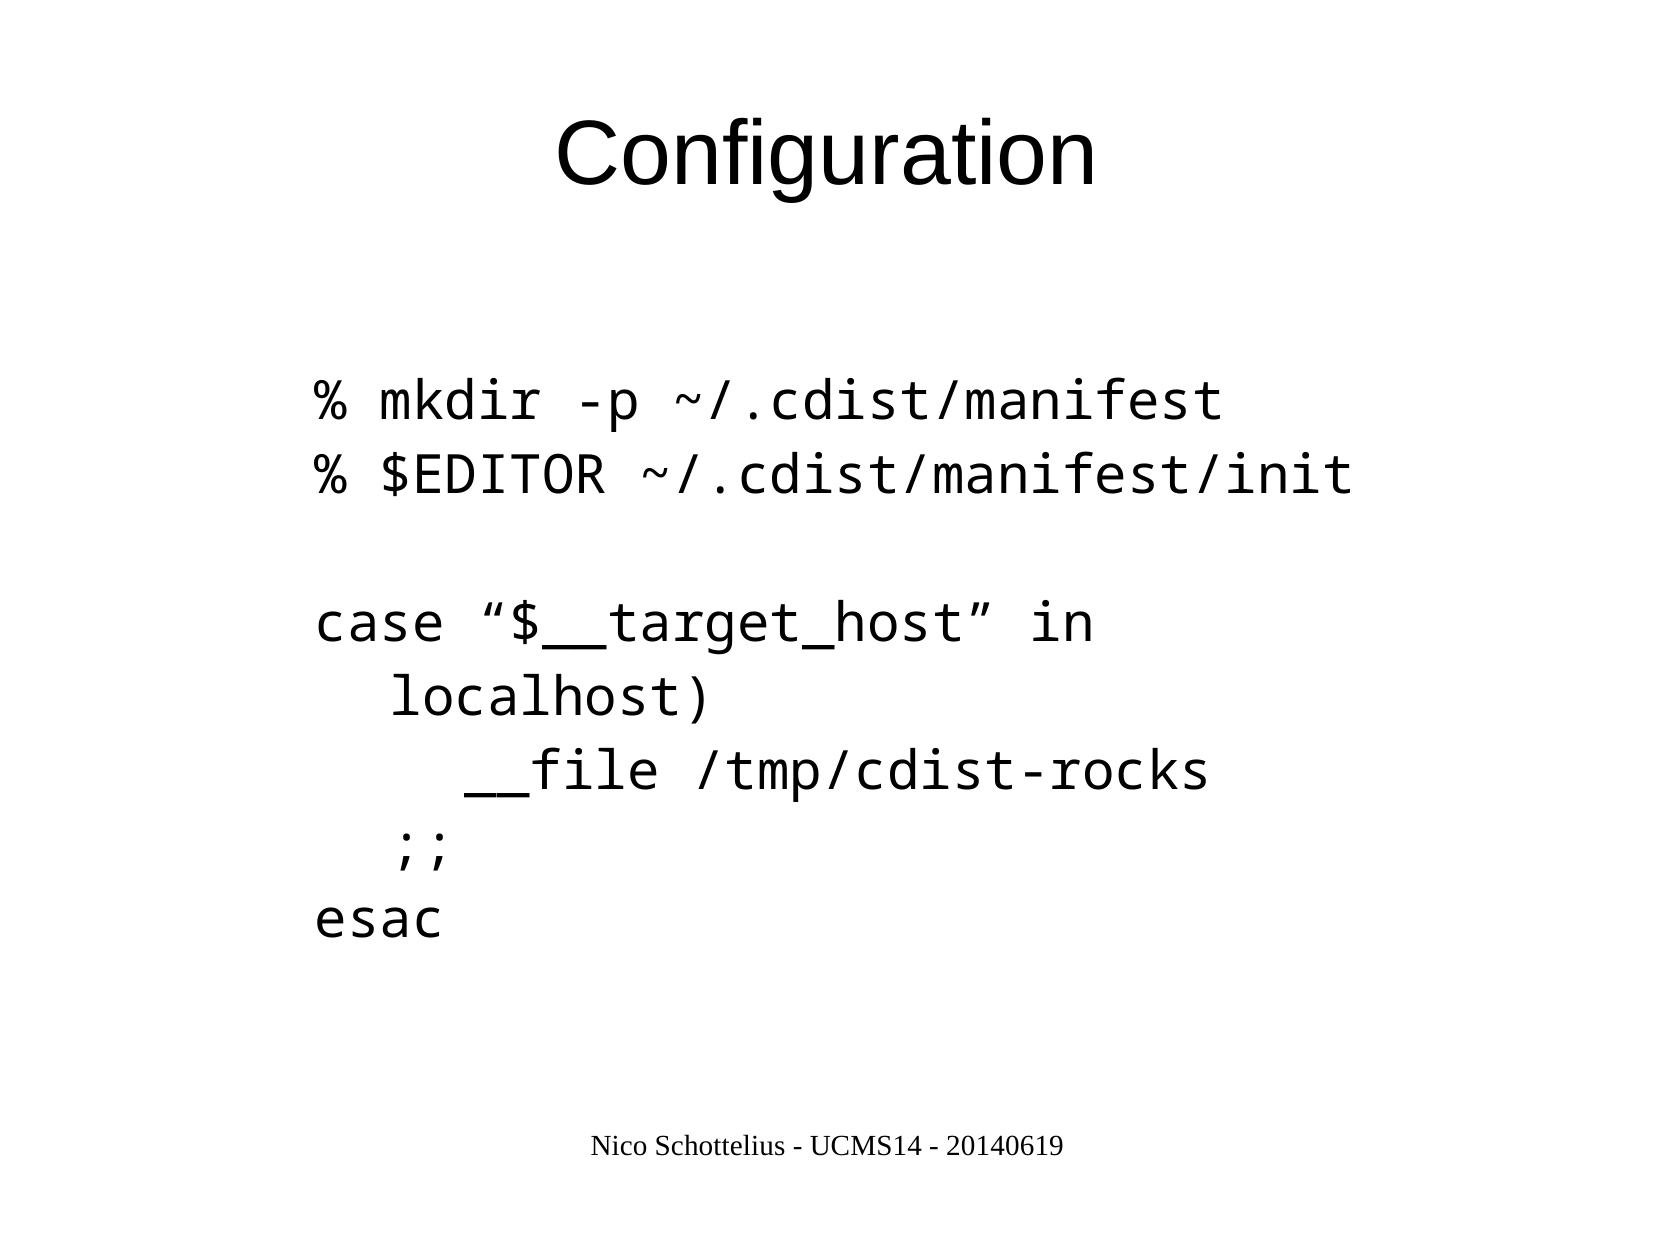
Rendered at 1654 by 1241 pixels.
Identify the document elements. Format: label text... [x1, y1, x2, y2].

title Configuration [82, 49, 1571, 257]
text_box % mkdir -p ~/.cdist/manifest % $EDITOR ~/.cdist/manifest/init case “$__target_host” in localhost) __file /tmp/cdist-rocks ;; esac [299, 353, 1440, 1105]
